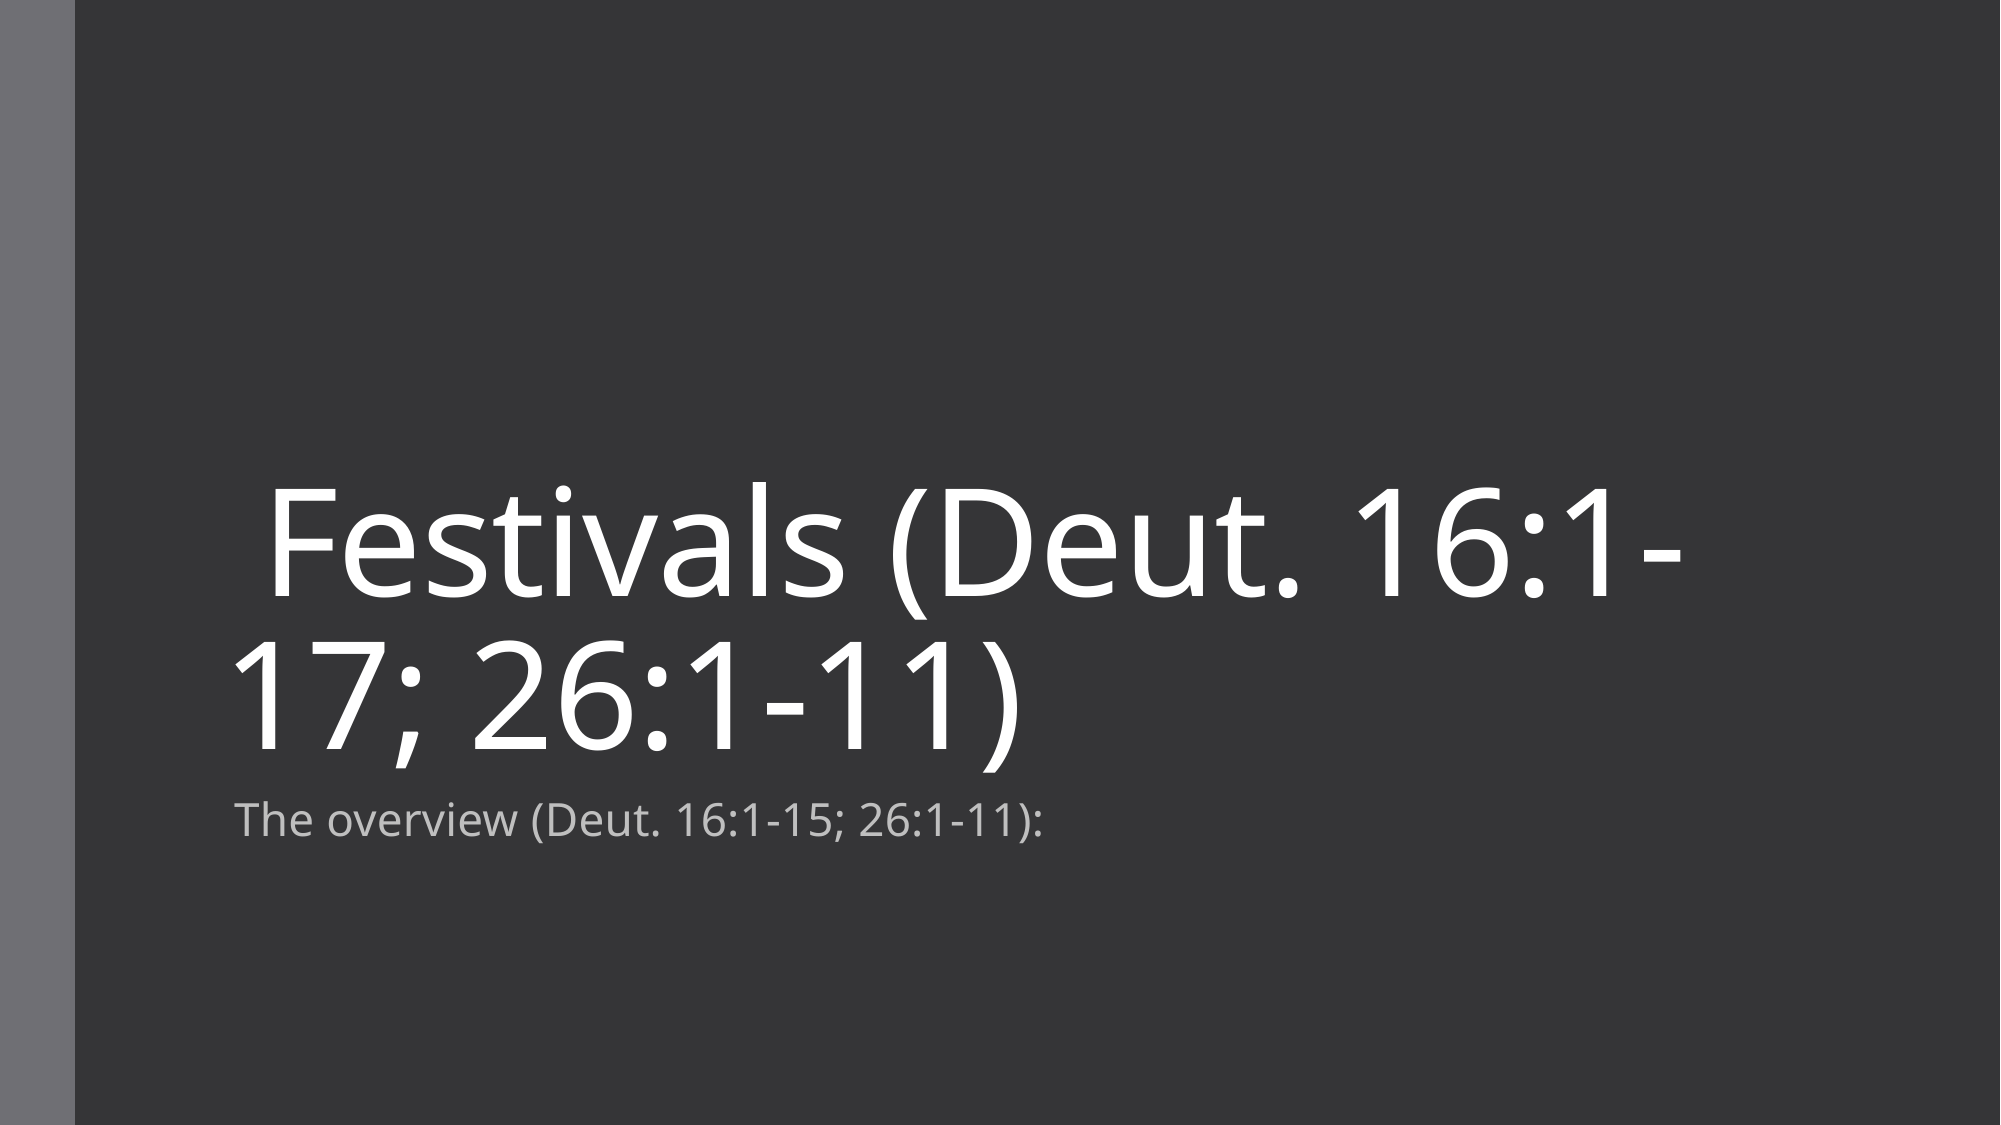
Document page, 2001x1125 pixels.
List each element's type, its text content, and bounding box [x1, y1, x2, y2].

title Festivals (Deut. 16:1-17; 26:1-11) [206, 124, 1752, 787]
subtitle The overview (Deut. 16:1-15; 26:1-11): [206, 787, 1752, 1066]
